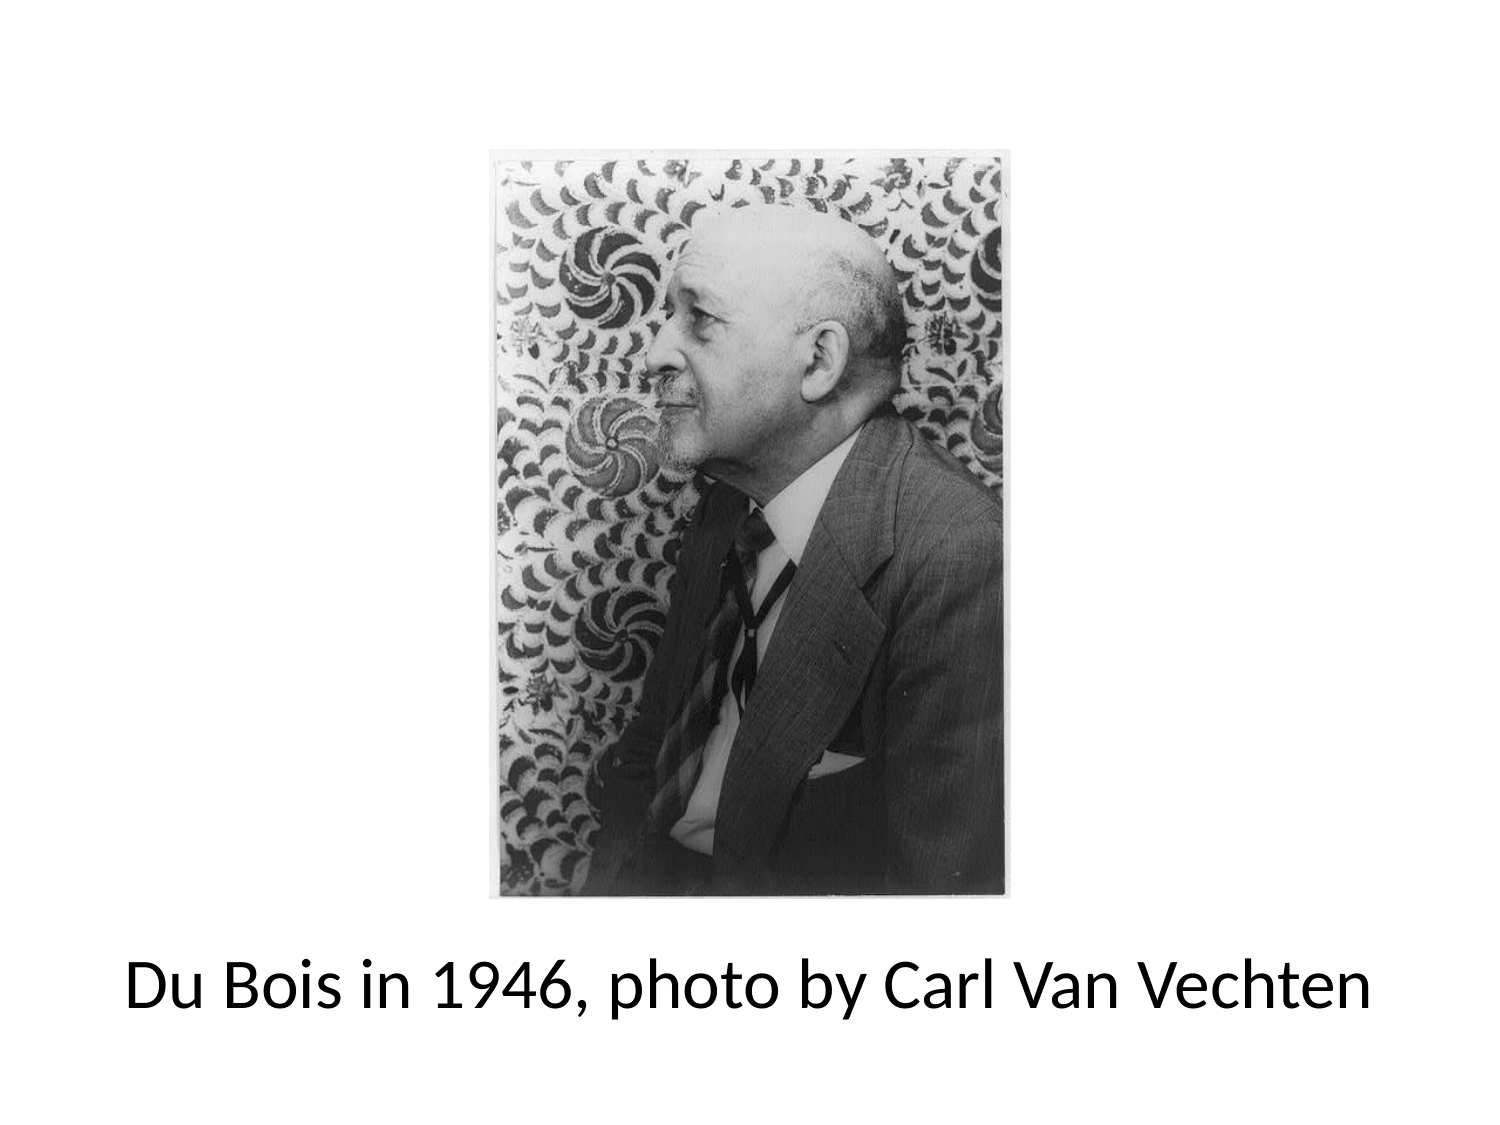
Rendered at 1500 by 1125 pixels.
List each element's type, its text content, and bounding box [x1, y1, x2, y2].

picture [488, 149, 1012, 900]
text_box Du Bois in 1946, photo by Carl Van Vechten [109, 929, 1391, 1031]
